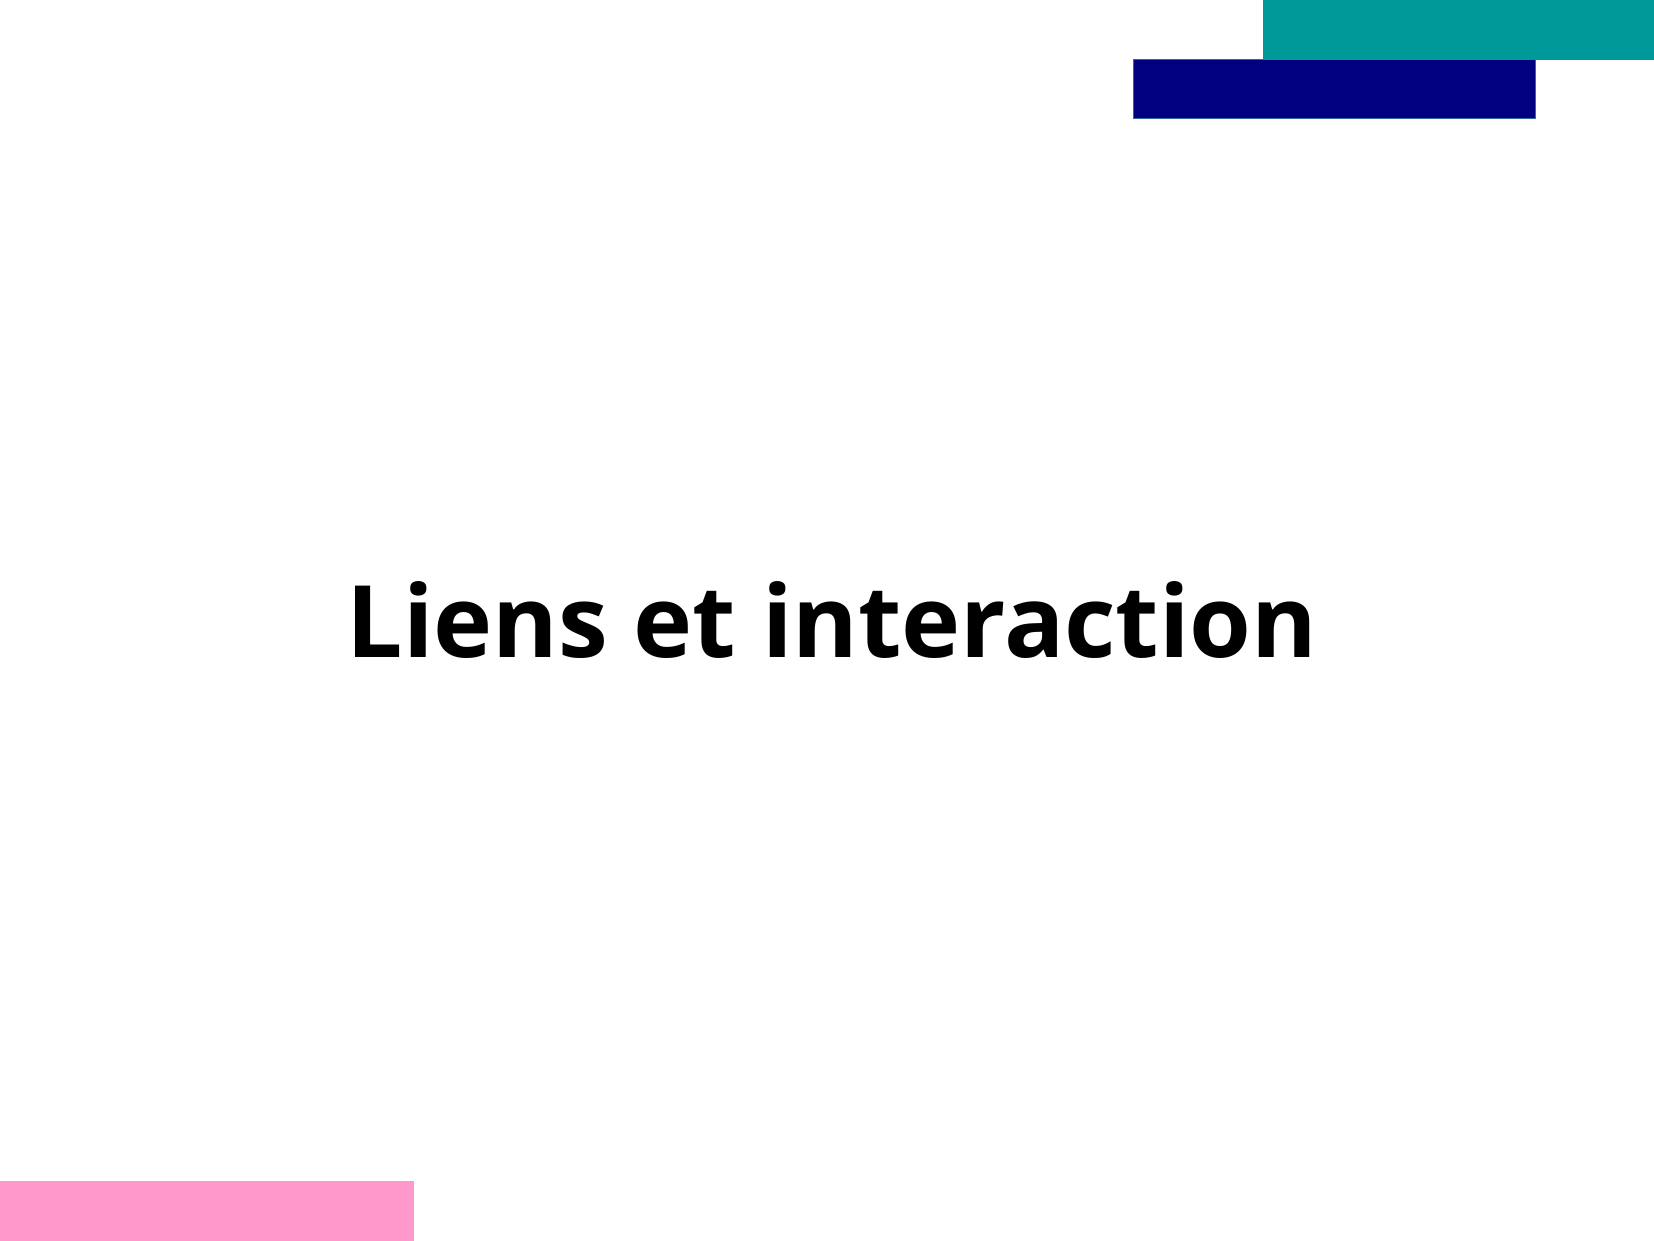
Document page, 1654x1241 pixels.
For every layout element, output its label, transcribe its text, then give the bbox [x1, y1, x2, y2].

text_box [0, 1181, 414, 1241]
text_box Liens et interaction [295, 543, 1371, 692]
text_box [1133, 0, 1654, 119]
